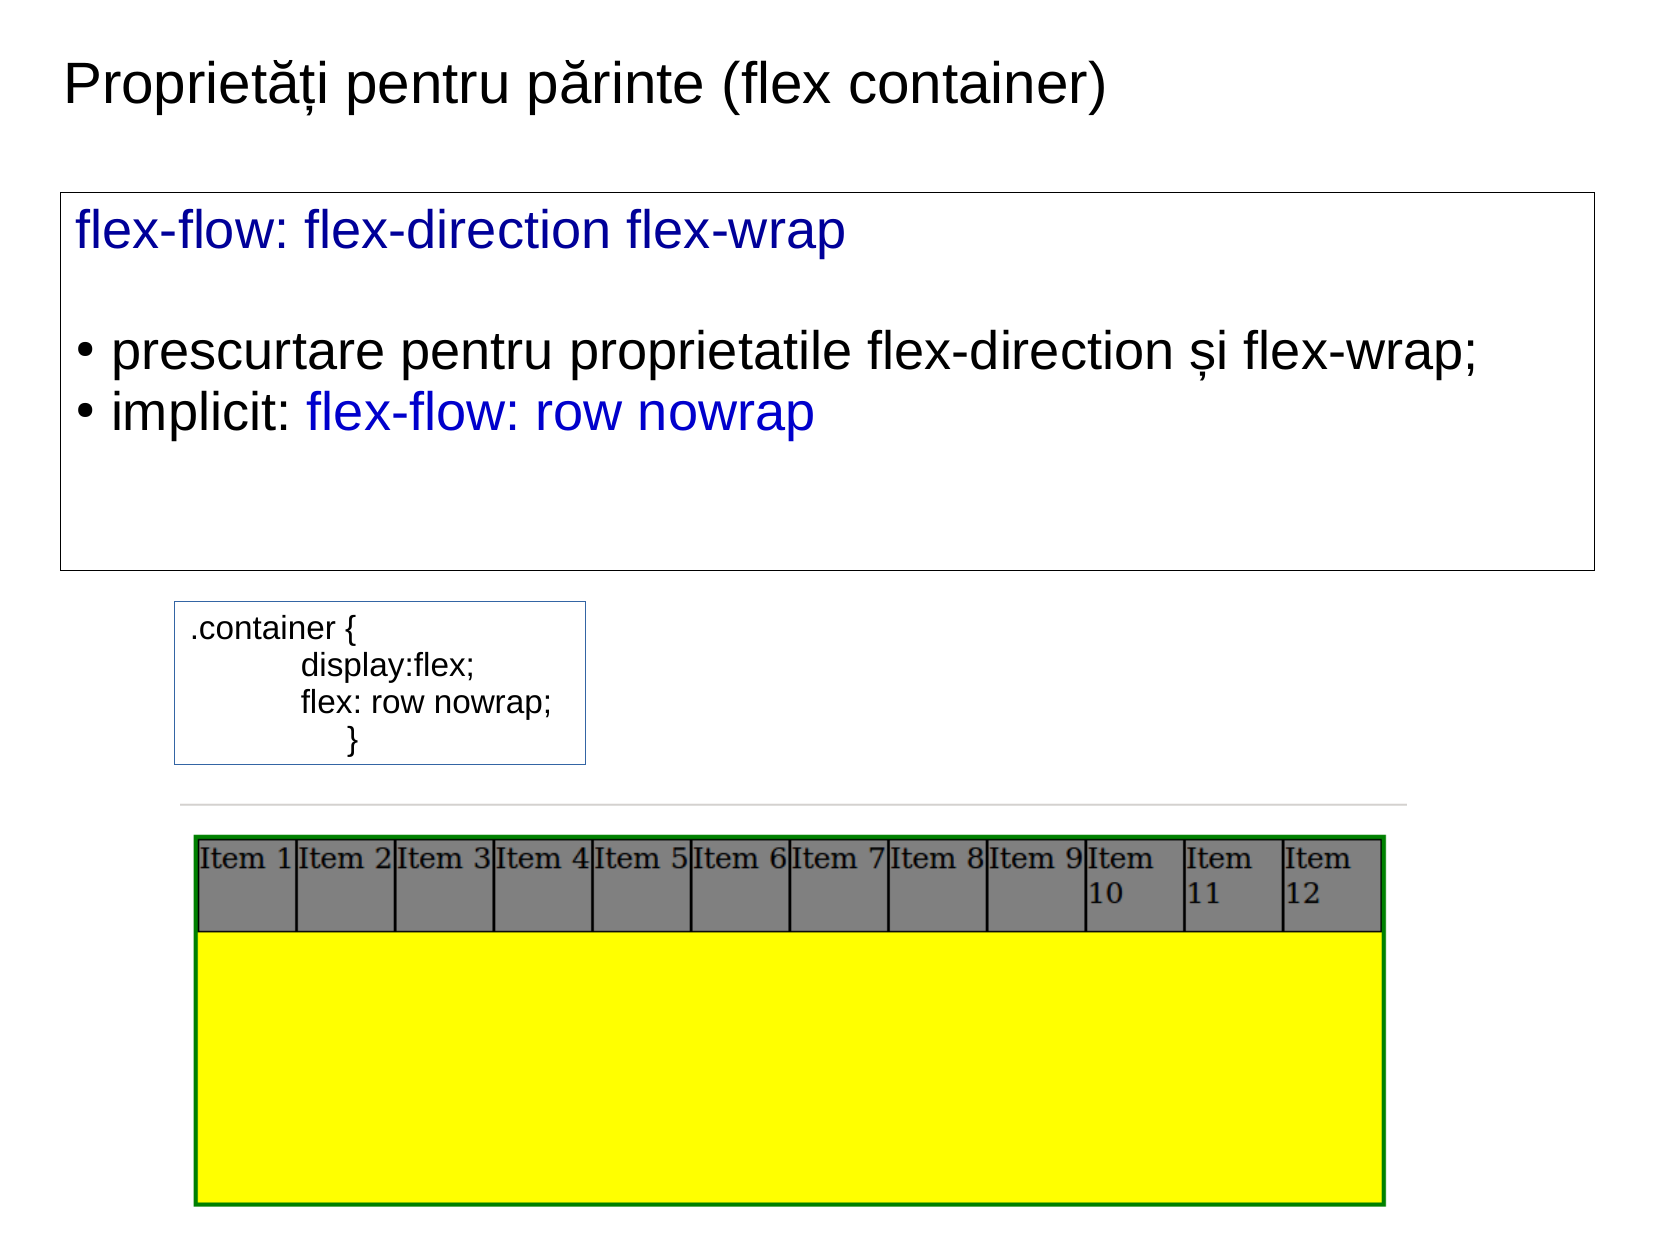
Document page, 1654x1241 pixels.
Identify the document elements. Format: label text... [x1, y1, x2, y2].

text_box Proprietăți pentru părinte (flex container) [48, 43, 1301, 144]
picture [180, 803, 1407, 1225]
text_box flex-flow: flex-direction flex-wrap prescurtare pentru proprietatile flex-direction și flex-wrap; implicit: flex-flow: row nowrap [60, 192, 1595, 571]
text_box .container { display:flex; flex: row nowrap; } [174, 601, 586, 765]
